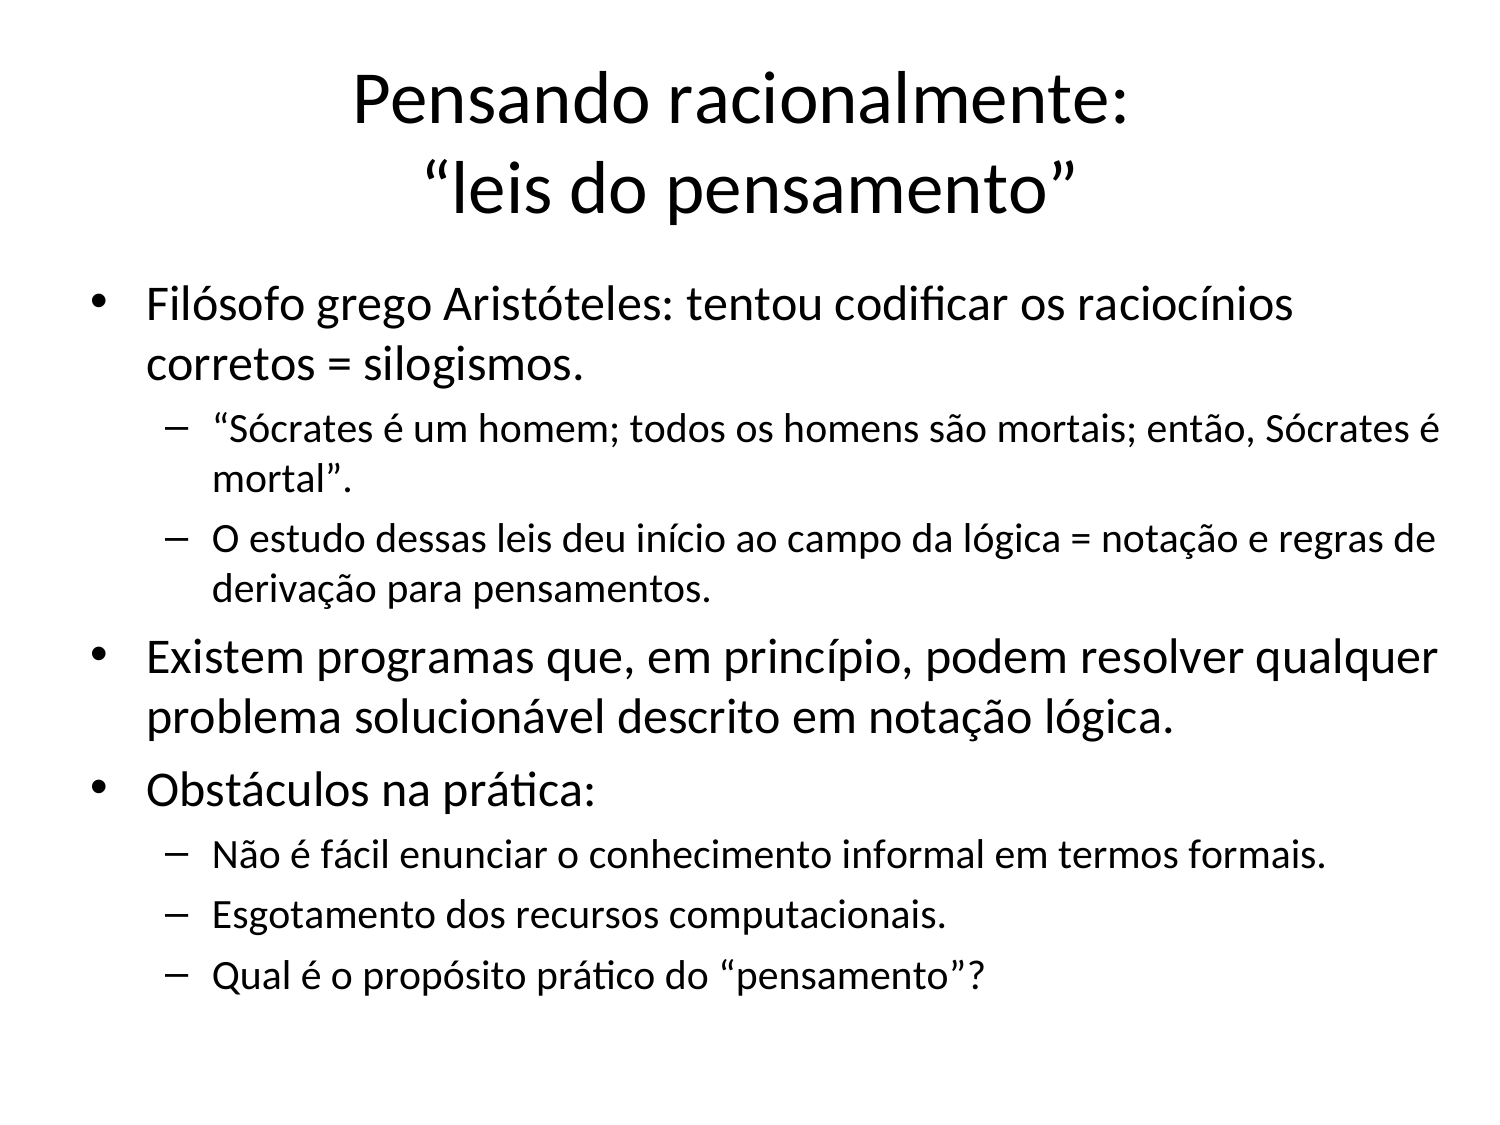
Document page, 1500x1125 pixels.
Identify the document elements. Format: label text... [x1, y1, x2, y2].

list Filósofo grego Aristóteles: tentou codificar os raciocínios corretos = silogismos. “Sócrates é um homem; todos os homens são mortais; então, Sócrates é mortal”. O estudo dessas leis deu início ao campo da lógica = notação e regras de derivação para pensamentos. Existem programas que, em princípio, podem resolver qualquer problema solucionável descrito em notação lógica. Obstáculos na prática: Não é fácil enunciar o conhecimento informal em termos formais. Esgotamento dos recursos computacionais. Qual é o propósito prático do “pensamento”? [74, 262, 1459, 1005]
title Pensando racionalmente: “leis do pensamento” [75, 41, 1426, 237]
